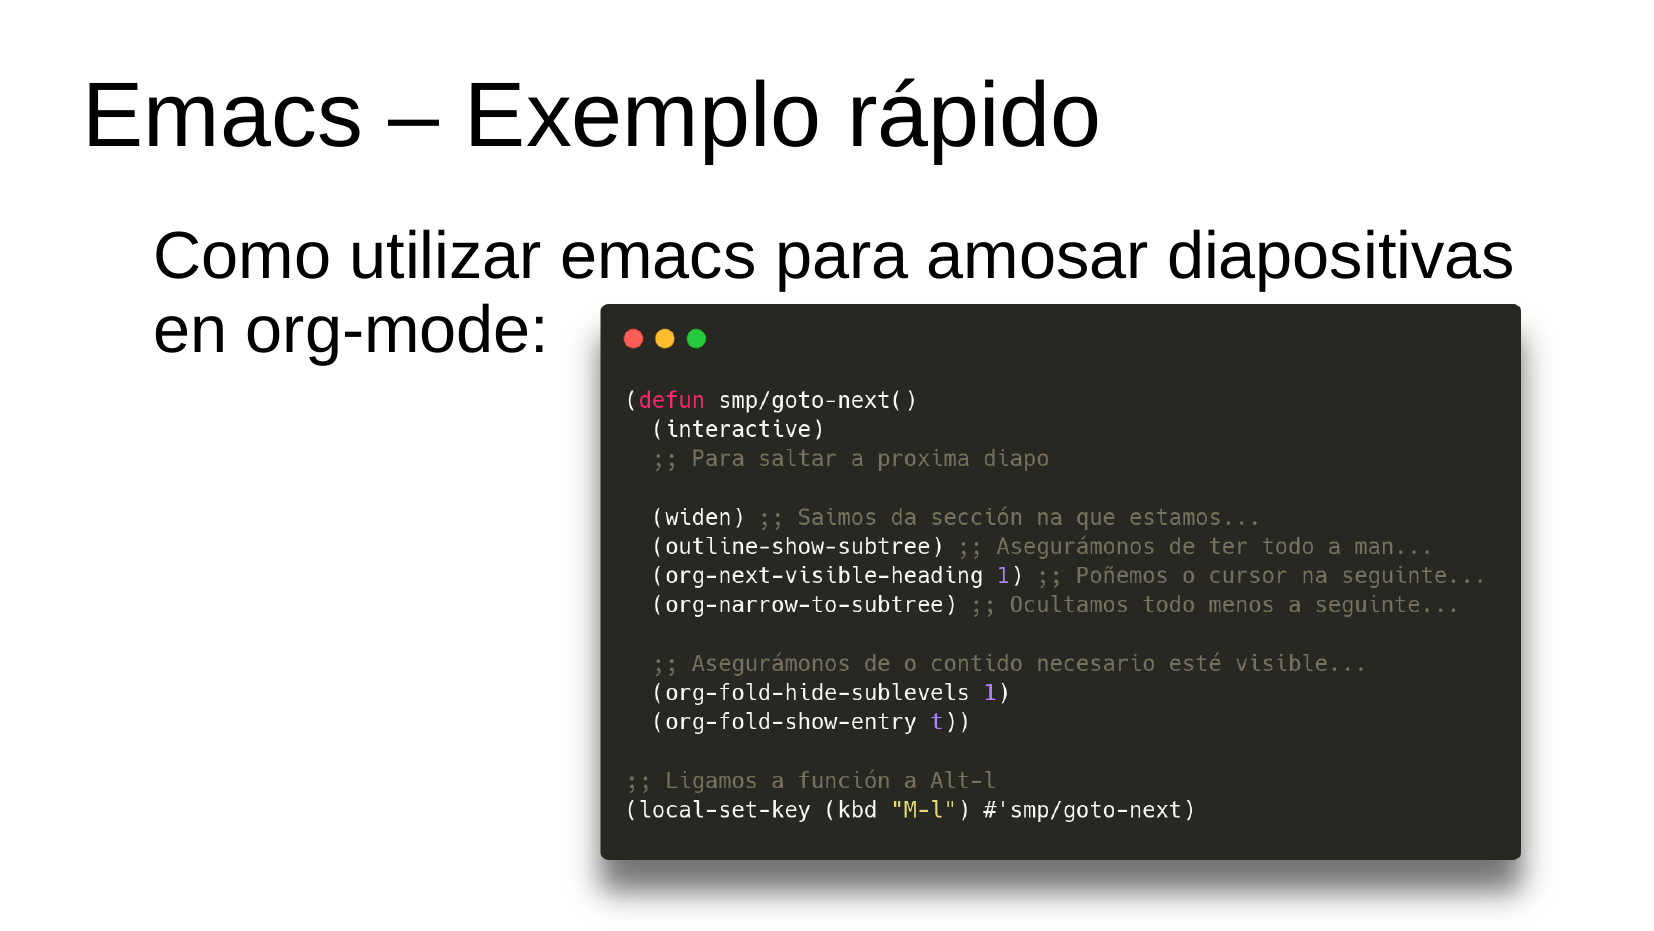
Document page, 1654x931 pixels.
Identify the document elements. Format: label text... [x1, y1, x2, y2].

list Como utilizar emacs para amosar diapositivas en org-mode: [82, 217, 1571, 758]
picture [560, 295, 1561, 931]
title Emacs – Exemplo rápido [82, 37, 1571, 193]
